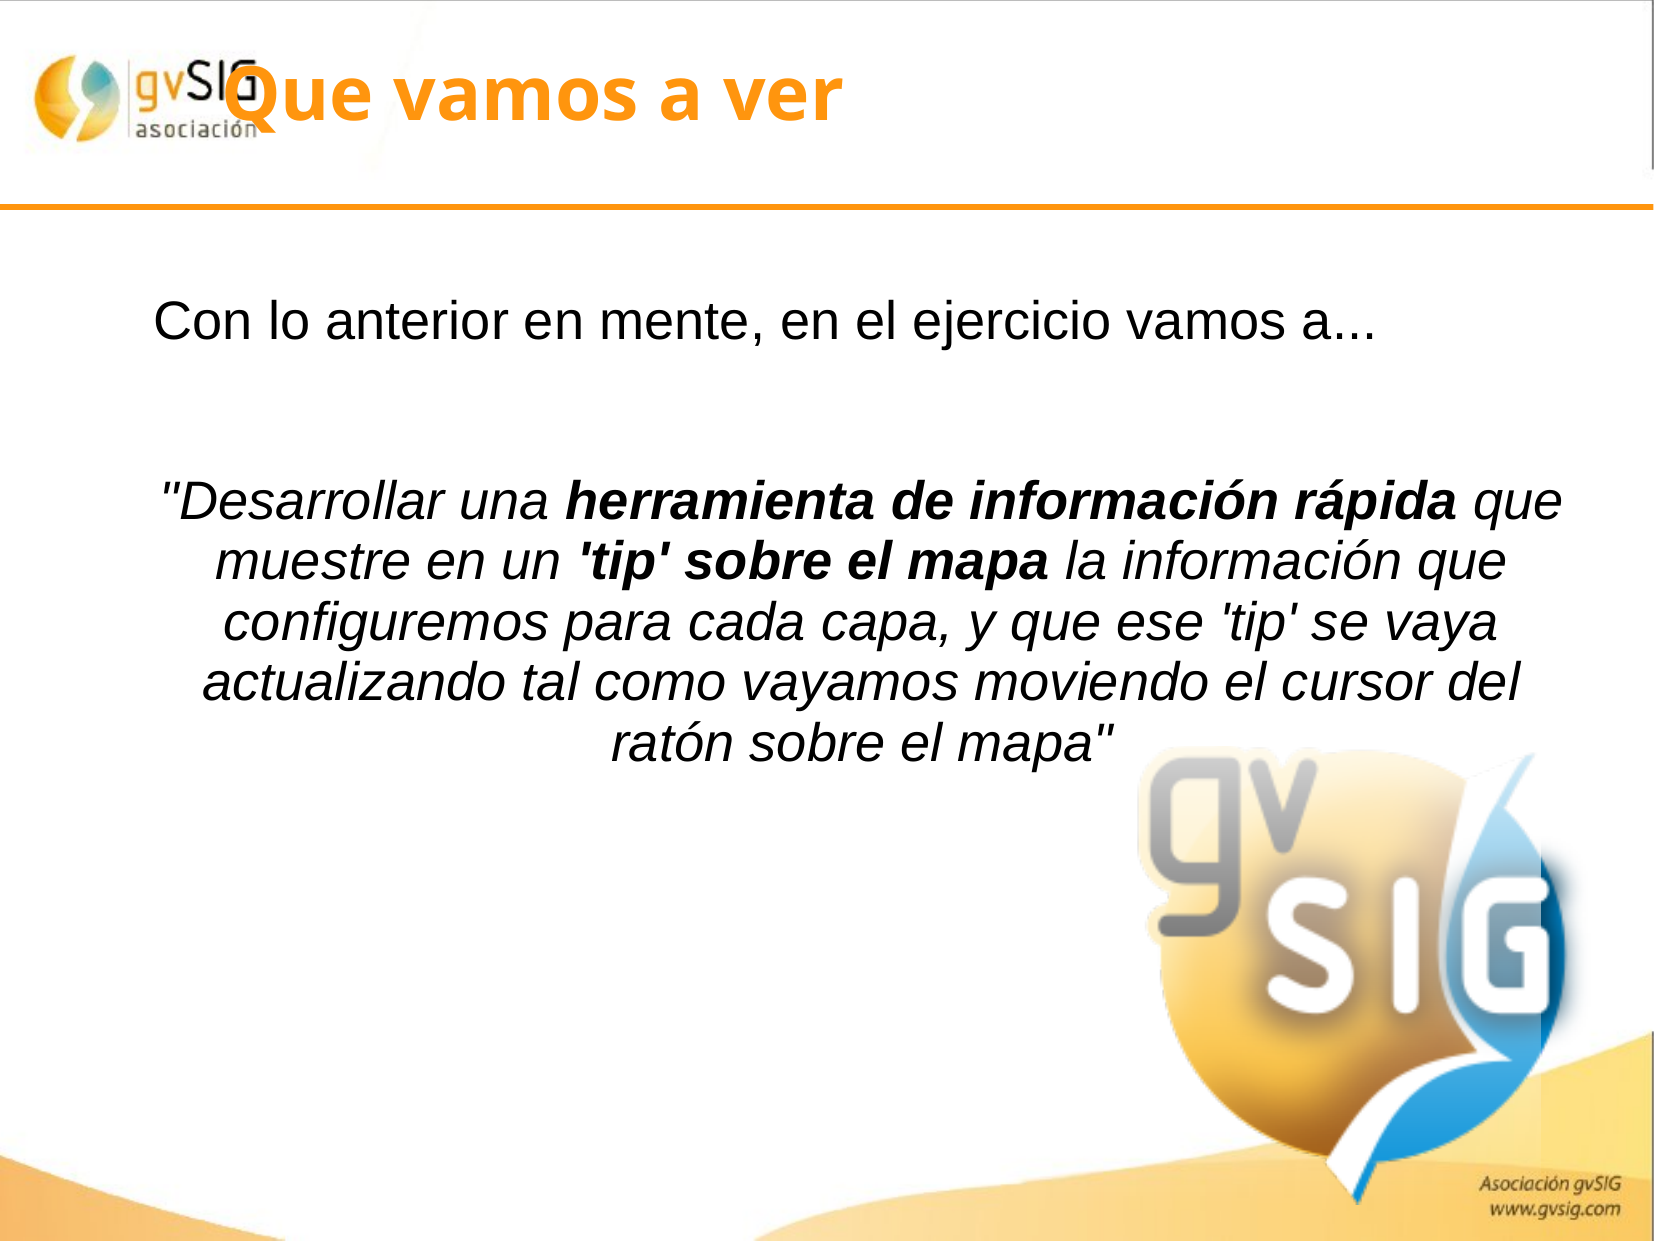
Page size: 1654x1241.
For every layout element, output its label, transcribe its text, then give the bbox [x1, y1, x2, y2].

title Que vamos a ver [0, 0, 1654, 207]
text_box [87, 1010, 1541, 1205]
list Con lo anterior en mente, en el ejercicio vamos a... "Desarrollar una herramienta de información rápida que muestre en un 'tip' sobre el mapa la información que configuremos para cada capa, y que ese 'tip' se vaya actualizando tal como vayamos moviendo el cursor del ratón sobre el mapa" [82, 290, 1571, 1010]
picture [0, 210, 1654, 1241]
